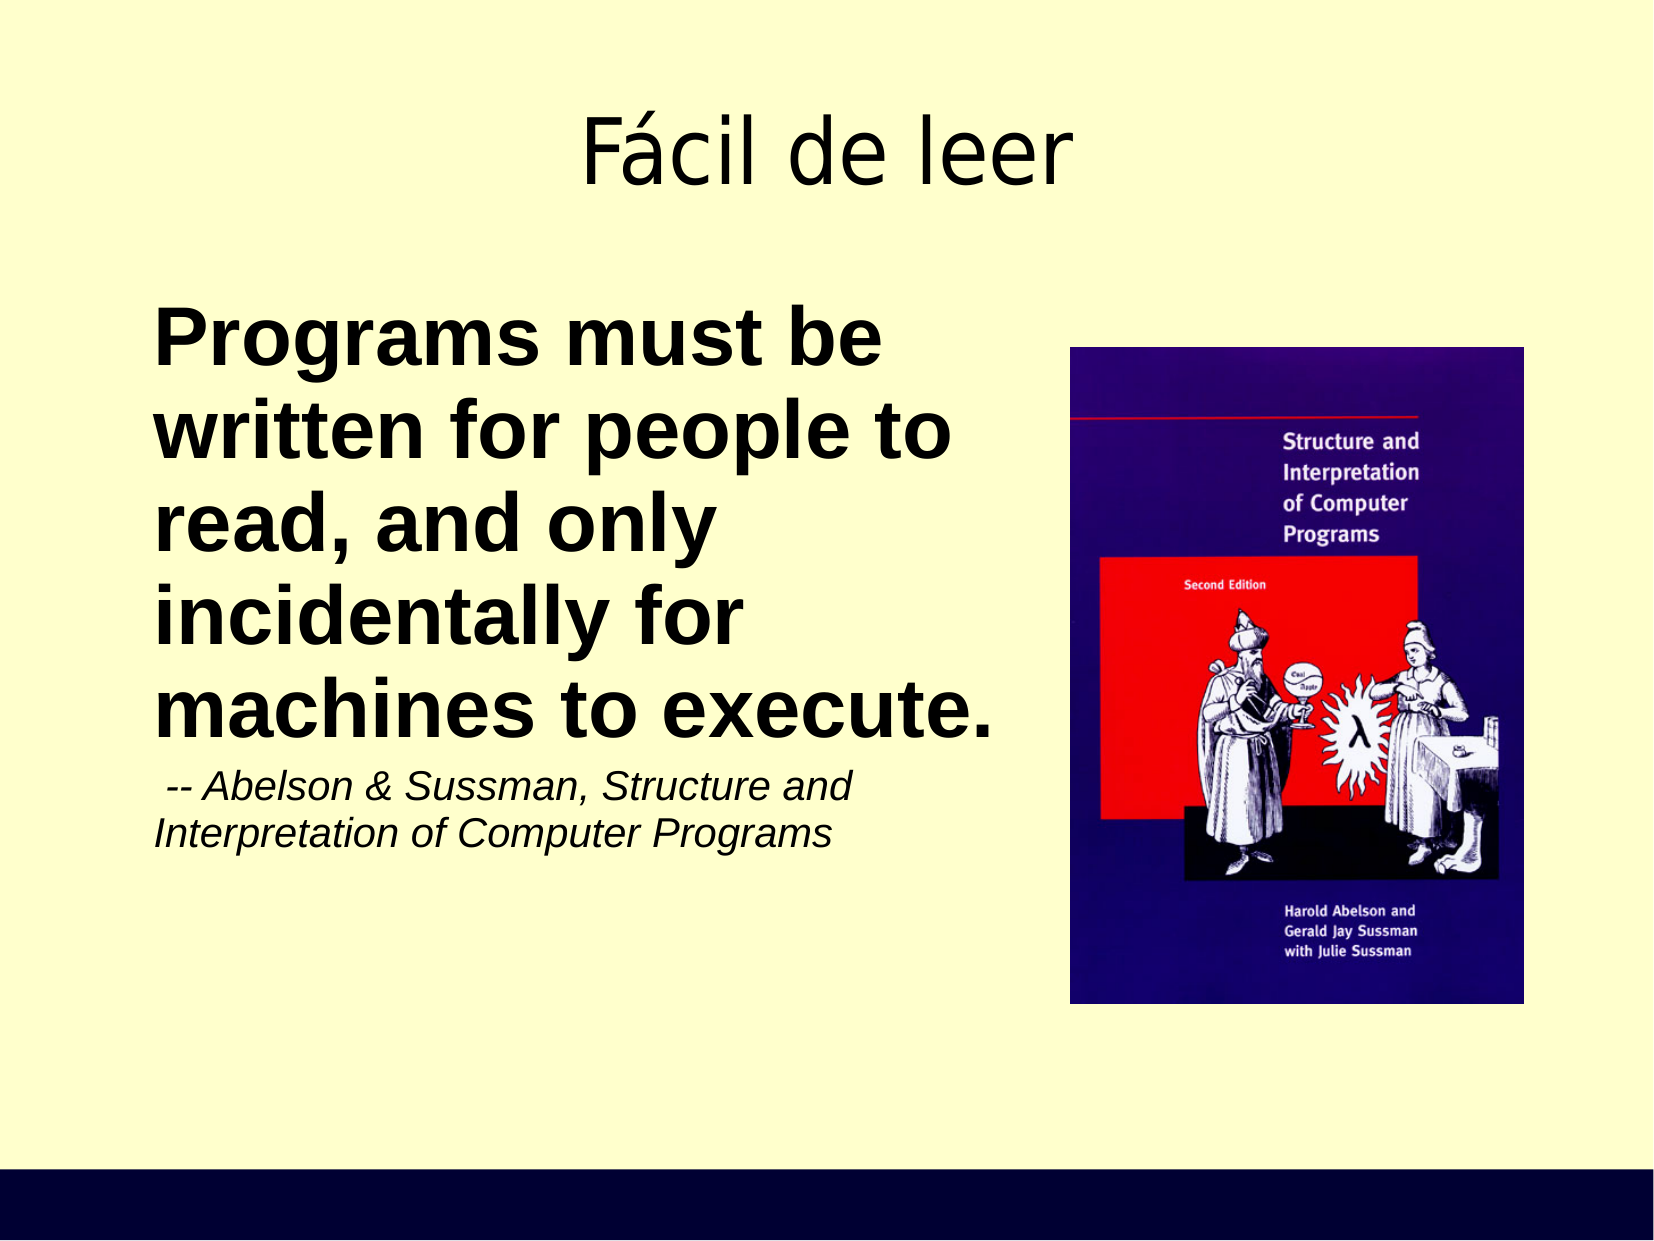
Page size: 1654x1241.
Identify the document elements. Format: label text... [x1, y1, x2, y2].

picture [1070, 347, 1524, 1004]
list Programs must be written for people to read, and only incidentally for machines to execute. -- Abelson & Sussman, Structure and Interpretation of Computer Programs [82, 290, 1040, 1075]
title Fácil de leer [82, 49, 1571, 257]
